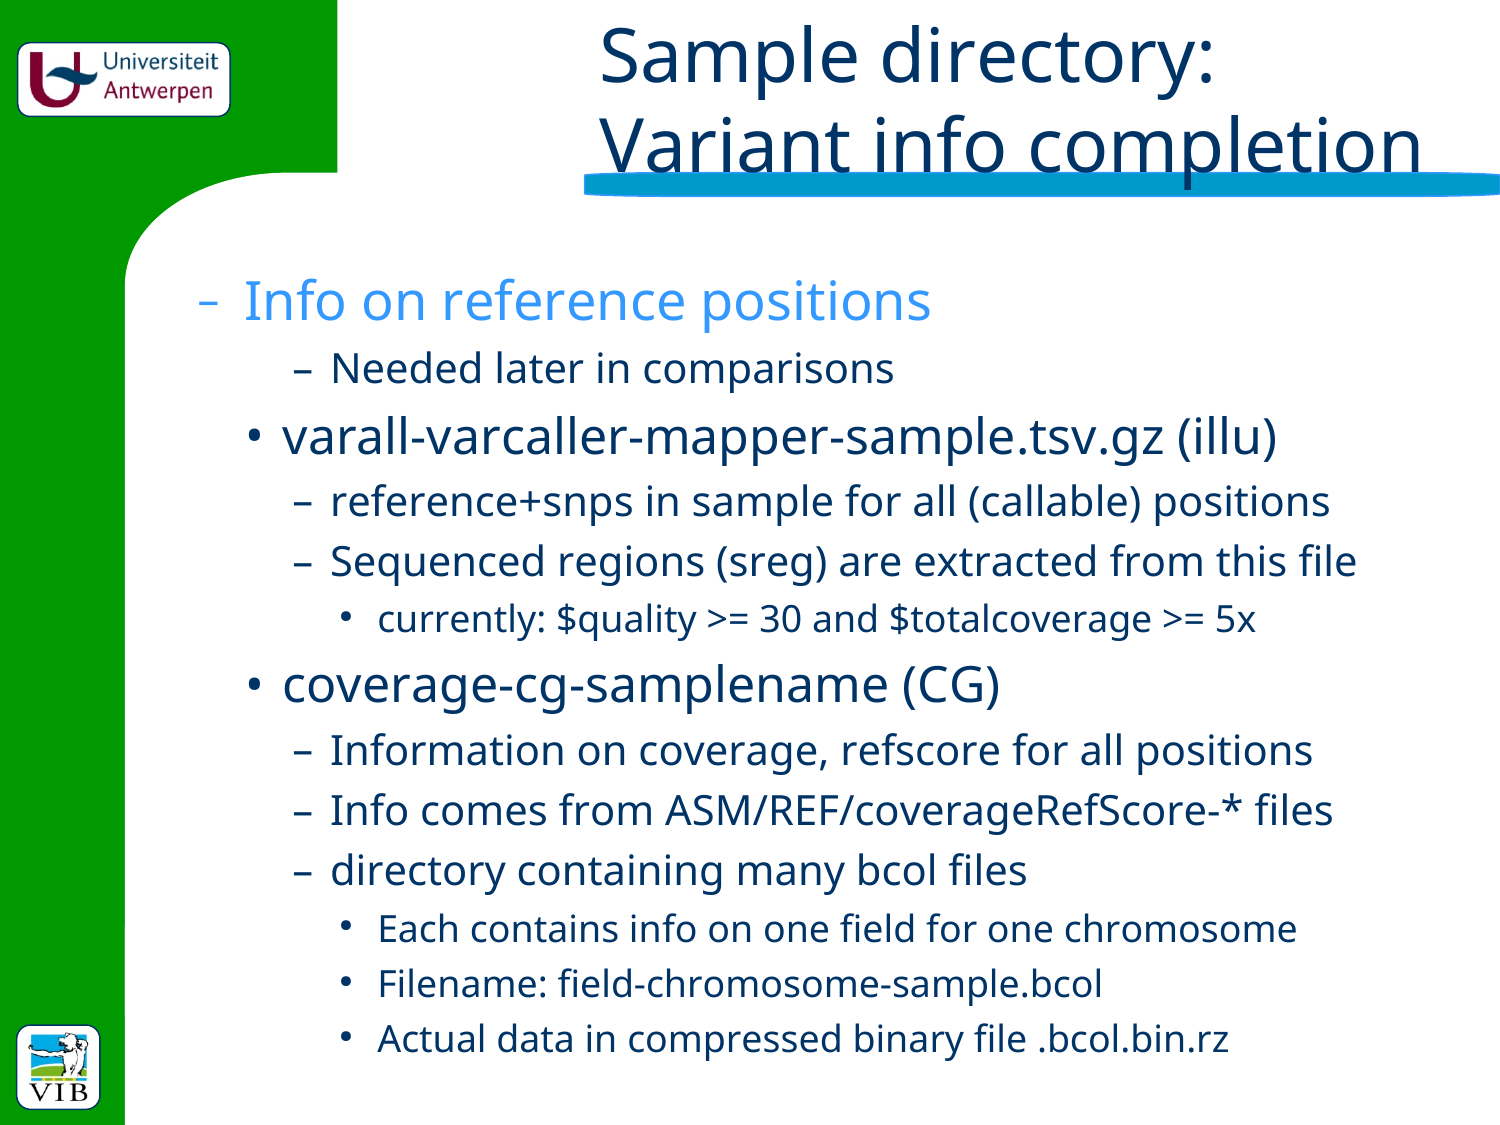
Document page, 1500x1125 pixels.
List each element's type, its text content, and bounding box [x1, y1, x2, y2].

picture [25, 1029, 91, 1107]
title Sample directory: Variant info completion [584, 0, 1500, 195]
picture [25, 47, 223, 112]
list Info on reference positions Needed later in comparisons varall-varcaller-mapper-sample.tsv.gz (illu) reference+snps in sample for all (callable) positions Sequenced regions (sreg) are extracted from this file currently: $quality >= 30 and $totalcoverage >= 5x coverage-cg-samplename (CG) Information on coverage, refscore for all positions Info comes from ASM/REF/coverageRefScore-* files directory containing many bcol files Each contains info on one field for one chromosome Filename: field-chromosome-sample.bcol Actual data in compressed binary file .bcol.bin.rz [159, 258, 1465, 1085]
